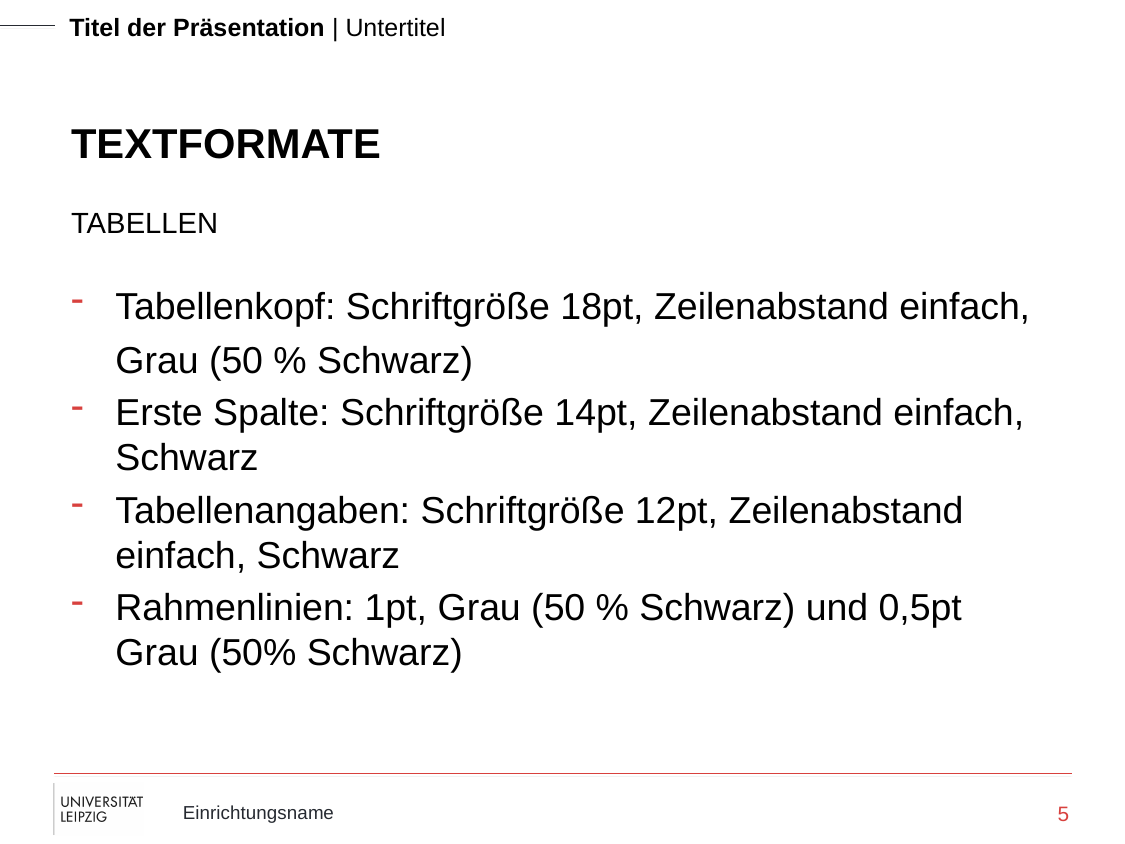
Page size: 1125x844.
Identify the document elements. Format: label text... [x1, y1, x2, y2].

list TABELLEN [56, 174, 1069, 247]
list Tabellenkopf: Schriftgröße 18pt, Zeilenabstand einfach, Grau (50 % Schwarz) Erste Spalte: Schriftgröße 14pt, Zeilenabstand einfach, Schwarz Tabellenangaben: Schriftgröße 12pt, Zeilenabstand einfach, Schwarz Rahmenlinien: 1pt, Grau (50 % Schwarz) und 0,5pt Grau (50% Schwarz) [56, 265, 1070, 755]
picture [53, 782, 144, 836]
title Textformate [56, 50, 1070, 175]
slide_number 1 [962, 800, 1070, 839]
